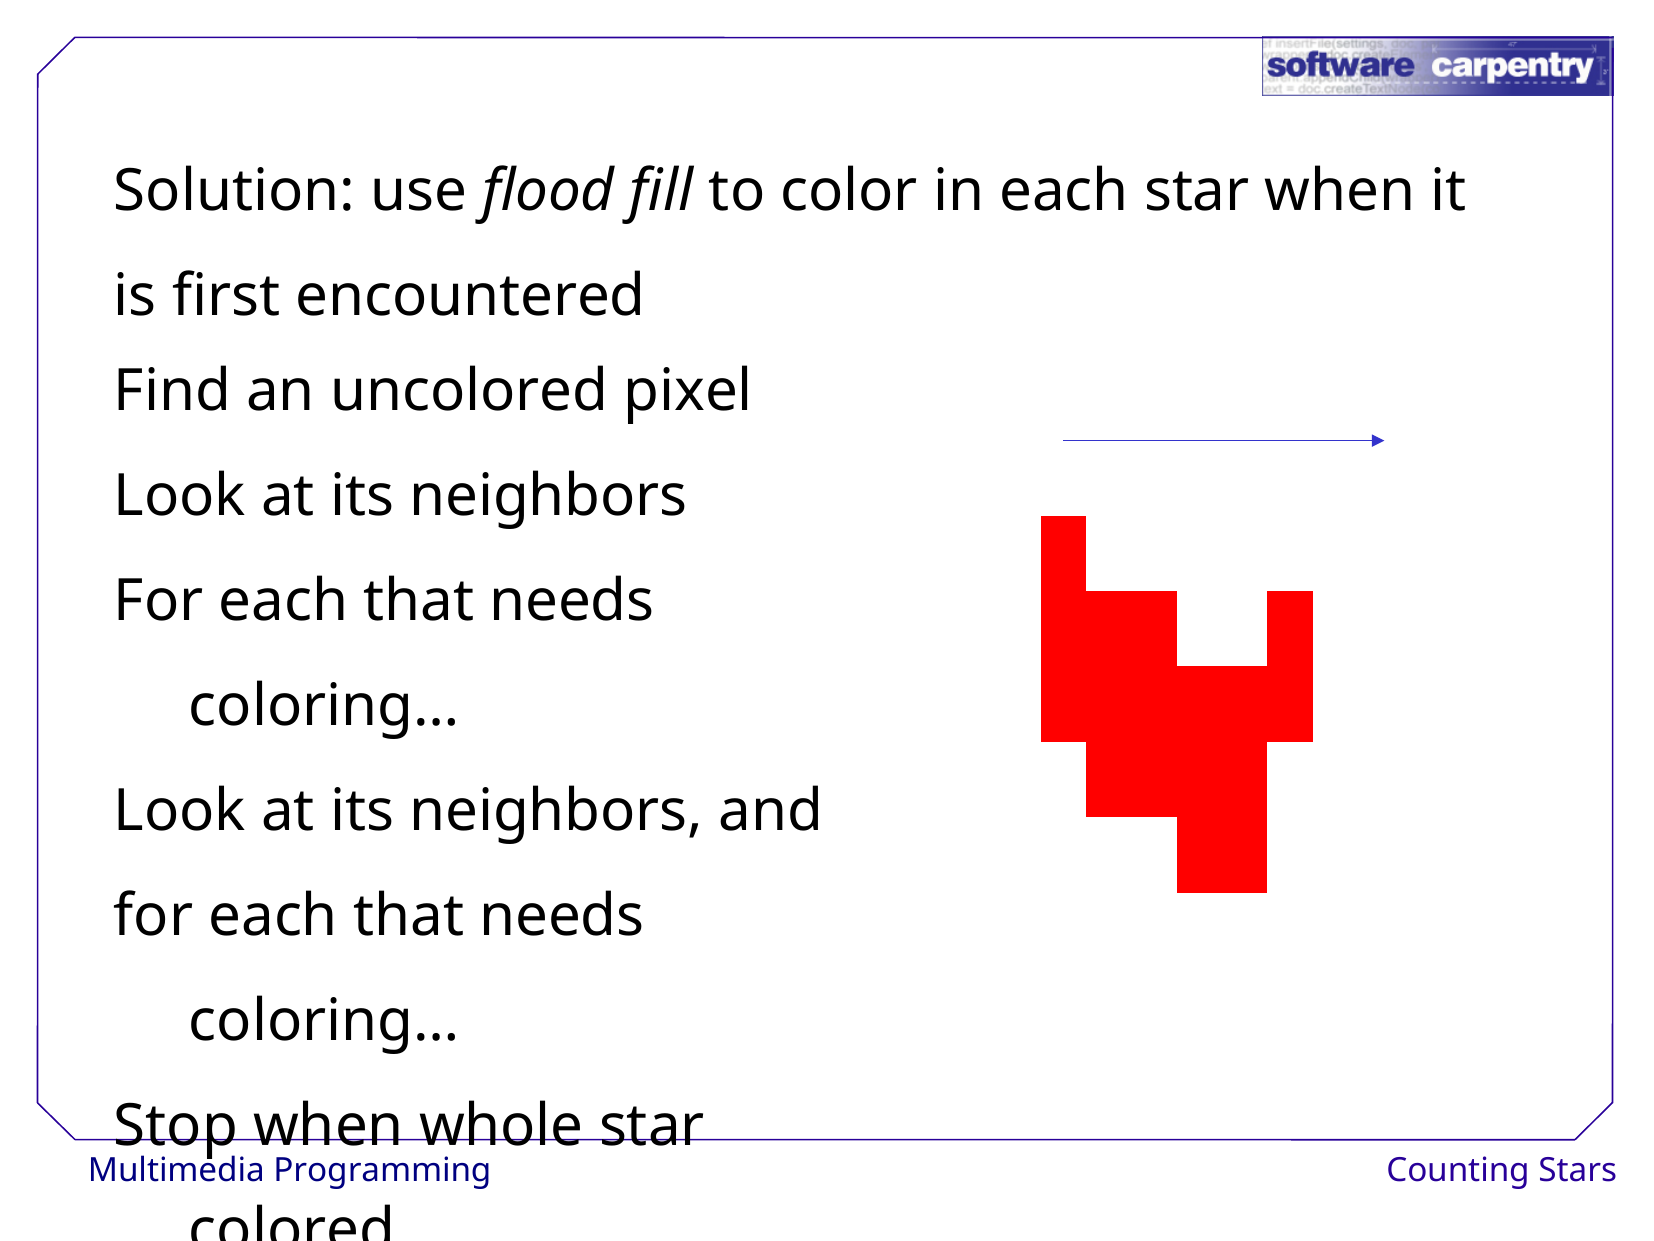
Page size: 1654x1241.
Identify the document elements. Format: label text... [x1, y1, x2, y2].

table_cell [995, 817, 1041, 893]
table_cell [1041, 893, 1086, 968]
table_cell [1177, 968, 1222, 1043]
text_box Find an uncolored pixel Look at its neighbors For each that needs coloring… Look at its neighbors, and for each that needs coloring… Stop when whole star colored Then start scanning again [99, 309, 922, 1241]
table_cell [950, 968, 995, 1043]
table_cell [1358, 1043, 1403, 1119]
table_cell [1358, 817, 1403, 893]
table_cell [1086, 817, 1131, 893]
table_cell [1086, 666, 1131, 742]
table_cell [1131, 591, 1177, 666]
table_cell [995, 1119, 1041, 1194]
table_cell [1177, 516, 1222, 591]
table_cell [1313, 893, 1358, 968]
table_cell [950, 1043, 995, 1119]
table_cell [1131, 742, 1177, 817]
table_cell [1041, 968, 1086, 1043]
table_cell [1041, 516, 1086, 591]
table_cell [1041, 817, 1086, 893]
table_cell [1131, 365, 1177, 440]
table_header [1358, 289, 1403, 365]
table_cell [1177, 1043, 1222, 1119]
table_cell [1222, 365, 1267, 440]
table_cell [1177, 1119, 1222, 1194]
table_cell [995, 516, 1041, 591]
table_cell [1131, 893, 1177, 968]
table_cell [1358, 1119, 1403, 1194]
table_cell [950, 817, 995, 893]
table_cell [1313, 1119, 1358, 1194]
table_cell [1358, 893, 1403, 968]
table_cell [1222, 742, 1267, 817]
table_cell [1041, 591, 1086, 666]
table_cell [1313, 441, 1358, 516]
table_cell [1041, 365, 1086, 440]
table_cell [995, 893, 1041, 968]
table_cell [950, 440, 995, 516]
table_cell [1131, 1043, 1177, 1119]
table_cell [1267, 666, 1313, 742]
table_cell [1177, 365, 1222, 440]
table_cell [950, 591, 995, 666]
table_cell [1177, 591, 1222, 666]
table_header [1177, 289, 1222, 365]
table_cell [1177, 666, 1222, 742]
table_cell [1086, 1043, 1131, 1119]
table_cell [1131, 516, 1177, 591]
table_cell [1131, 441, 1177, 516]
table_cell [1177, 817, 1222, 893]
table_header [1222, 289, 1267, 365]
table_cell [995, 742, 1041, 817]
table_cell [950, 666, 995, 742]
table_cell [995, 968, 1041, 1043]
table_cell [1086, 516, 1131, 591]
table_cell [1086, 1119, 1131, 1194]
table_cell [1041, 1043, 1086, 1119]
table_cell [995, 1043, 1041, 1119]
table_cell [1041, 1119, 1086, 1194]
table_cell [1267, 893, 1313, 968]
table_cell [1086, 893, 1131, 968]
text_box Solution: use flood fill to color in each star when it is first encountered [99, 109, 1593, 335]
table_header [1313, 289, 1358, 365]
table_cell [1267, 817, 1313, 893]
table_cell [1222, 666, 1267, 742]
table_cell [1222, 1119, 1267, 1194]
table_cell [1358, 968, 1403, 1043]
table_cell [1267, 968, 1313, 1043]
table_cell [1267, 441, 1313, 516]
table_cell [1041, 742, 1086, 817]
table_cell [1086, 441, 1131, 516]
table_cell [1222, 516, 1267, 591]
table_cell [1222, 893, 1267, 968]
table_cell [995, 365, 1041, 440]
table_cell [1358, 440, 1403, 516]
table_cell [1267, 1043, 1313, 1119]
table_cell [1358, 365, 1403, 440]
picture [1262, 36, 1614, 96]
table_cell [1086, 742, 1131, 817]
table_cell [1313, 1043, 1358, 1119]
table_header [1131, 289, 1177, 365]
table_cell [1131, 1119, 1177, 1194]
table_cell [1313, 365, 1358, 440]
table_cell [1041, 666, 1086, 742]
table_cell [1313, 666, 1358, 742]
table_header [1267, 289, 1313, 365]
table_cell [1131, 968, 1177, 1043]
table_cell [1222, 1043, 1267, 1119]
table_cell [1041, 440, 1086, 516]
table_cell [1177, 742, 1222, 817]
table_cell [950, 893, 995, 968]
table_cell [1086, 968, 1131, 1043]
table_cell [1222, 441, 1267, 516]
table_cell [1313, 817, 1358, 893]
table_header [1041, 289, 1086, 365]
table_cell [1086, 365, 1131, 440]
table_cell [1313, 516, 1358, 591]
table_cell [1222, 591, 1267, 666]
table_cell [995, 440, 1041, 516]
table_cell [1358, 516, 1403, 591]
table_header [995, 289, 1041, 365]
table_cell [995, 591, 1041, 666]
table_cell [1222, 968, 1267, 1043]
table_cell [1222, 817, 1267, 893]
table_cell [1267, 742, 1313, 817]
table_cell [1313, 742, 1358, 817]
table_cell [995, 666, 1041, 742]
table_cell [1358, 666, 1403, 742]
table_cell [1177, 893, 1222, 968]
table_header [950, 289, 995, 365]
table_cell [950, 365, 995, 440]
table_cell [1267, 516, 1313, 591]
table_cell [1131, 817, 1177, 893]
table_cell [1267, 365, 1313, 440]
table_cell [1313, 968, 1358, 1043]
table_cell [1358, 591, 1403, 666]
table_cell [1358, 742, 1403, 817]
table_cell [950, 1119, 995, 1194]
table_cell [1131, 666, 1177, 742]
table_cell [1177, 441, 1222, 516]
table_cell [1313, 591, 1358, 666]
table_cell [950, 516, 995, 591]
table_header [1086, 289, 1131, 365]
table_cell [1267, 591, 1313, 666]
table_cell [1267, 1119, 1313, 1194]
table_cell [1086, 591, 1131, 666]
table_cell [950, 742, 995, 817]
